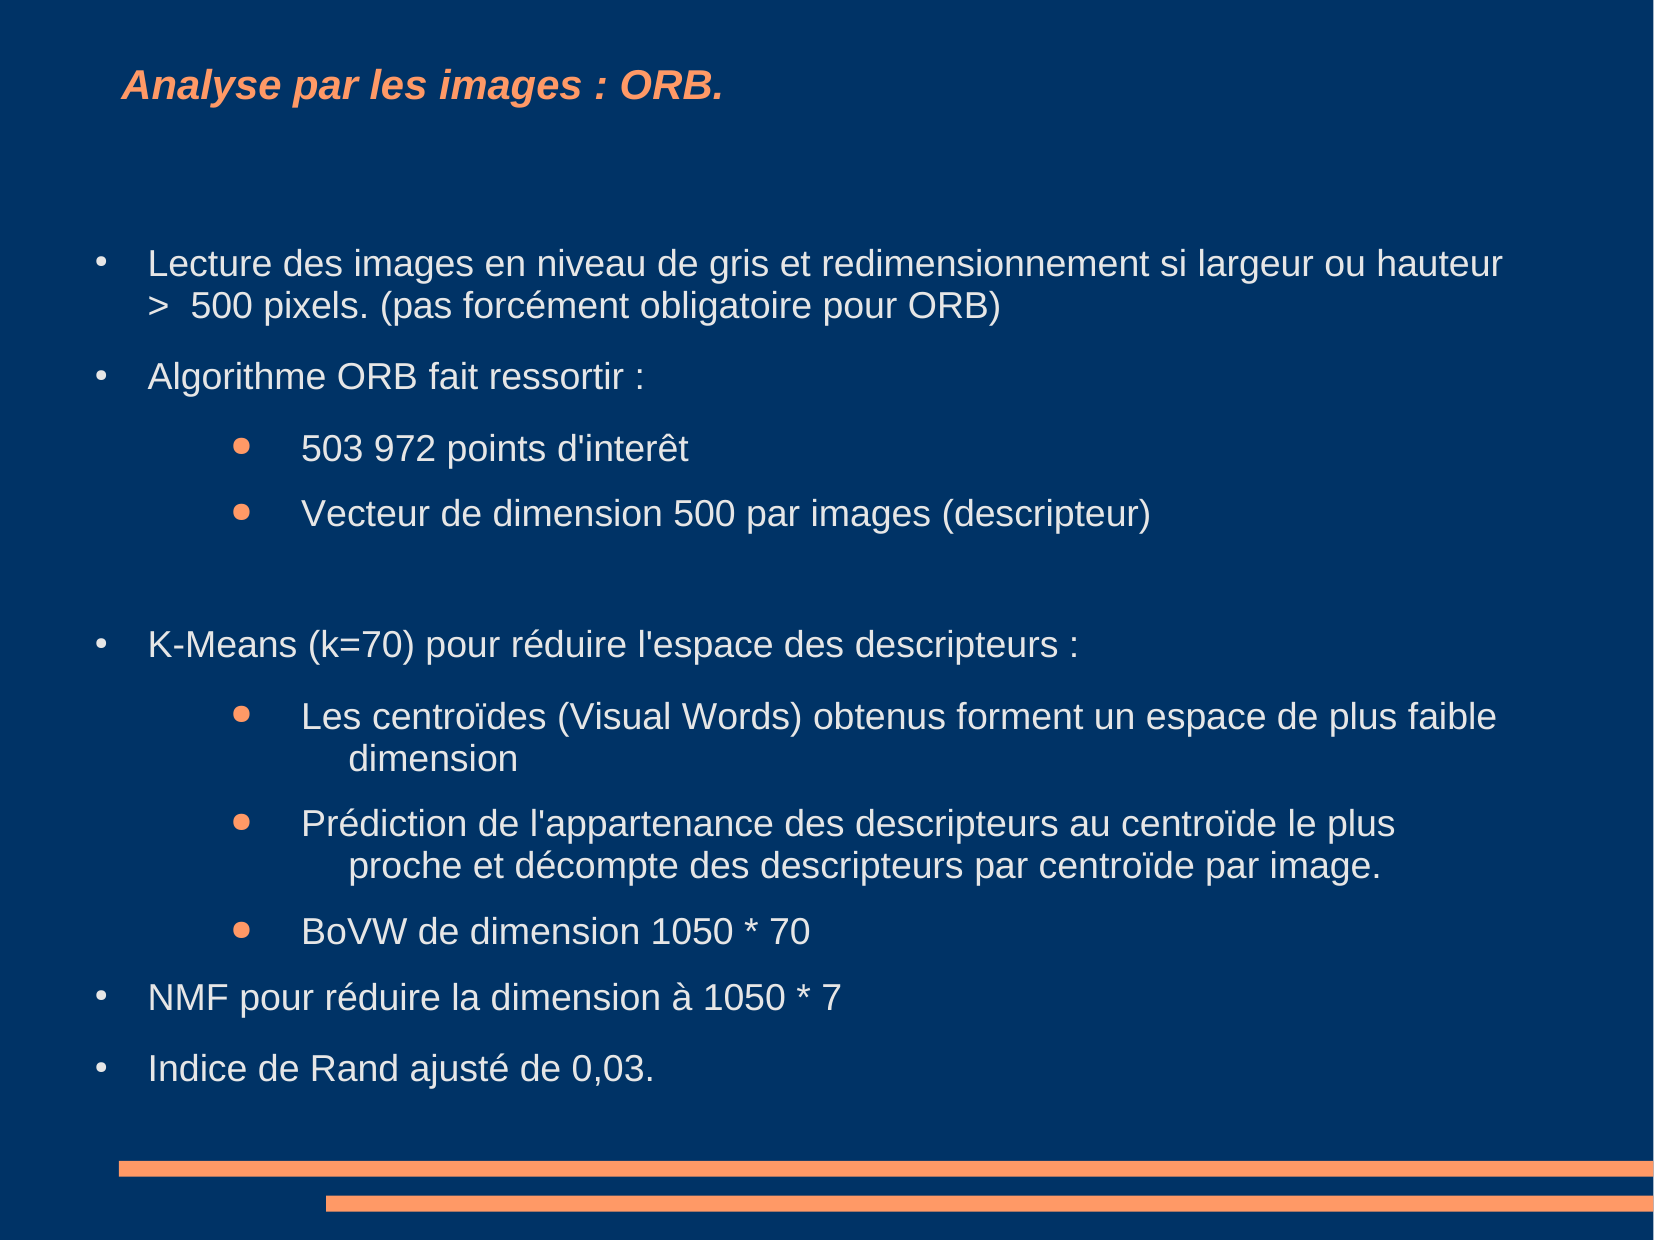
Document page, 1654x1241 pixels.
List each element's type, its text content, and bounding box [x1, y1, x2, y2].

title Analyse par les images : ORB. [121, 10, 1534, 160]
list Lecture des images en niveau de gris et redimensionnement si largeur ou hauteur > 500 pixels. (pas forcément obligatoire pour ORB) Algorithme ORB fait ressortir : 503 972 points d'interêt Vecteur de dimension 500 par images (descripteur) K-Means (k=70) pour réduire l'espace des descripteurs : Les centroïdes (Visual Words) obtenus forment un espace de plus faible dimension Prédiction de l'appartenance des descripteurs au centroïde le plus proche et décompte des descripteurs par centroïde par image. BoVW de dimension 1050 * 70 NMF pour réduire la dimension à 1050 * 7 Indice de Rand ajusté de 0,03. [76, 242, 1516, 1162]
